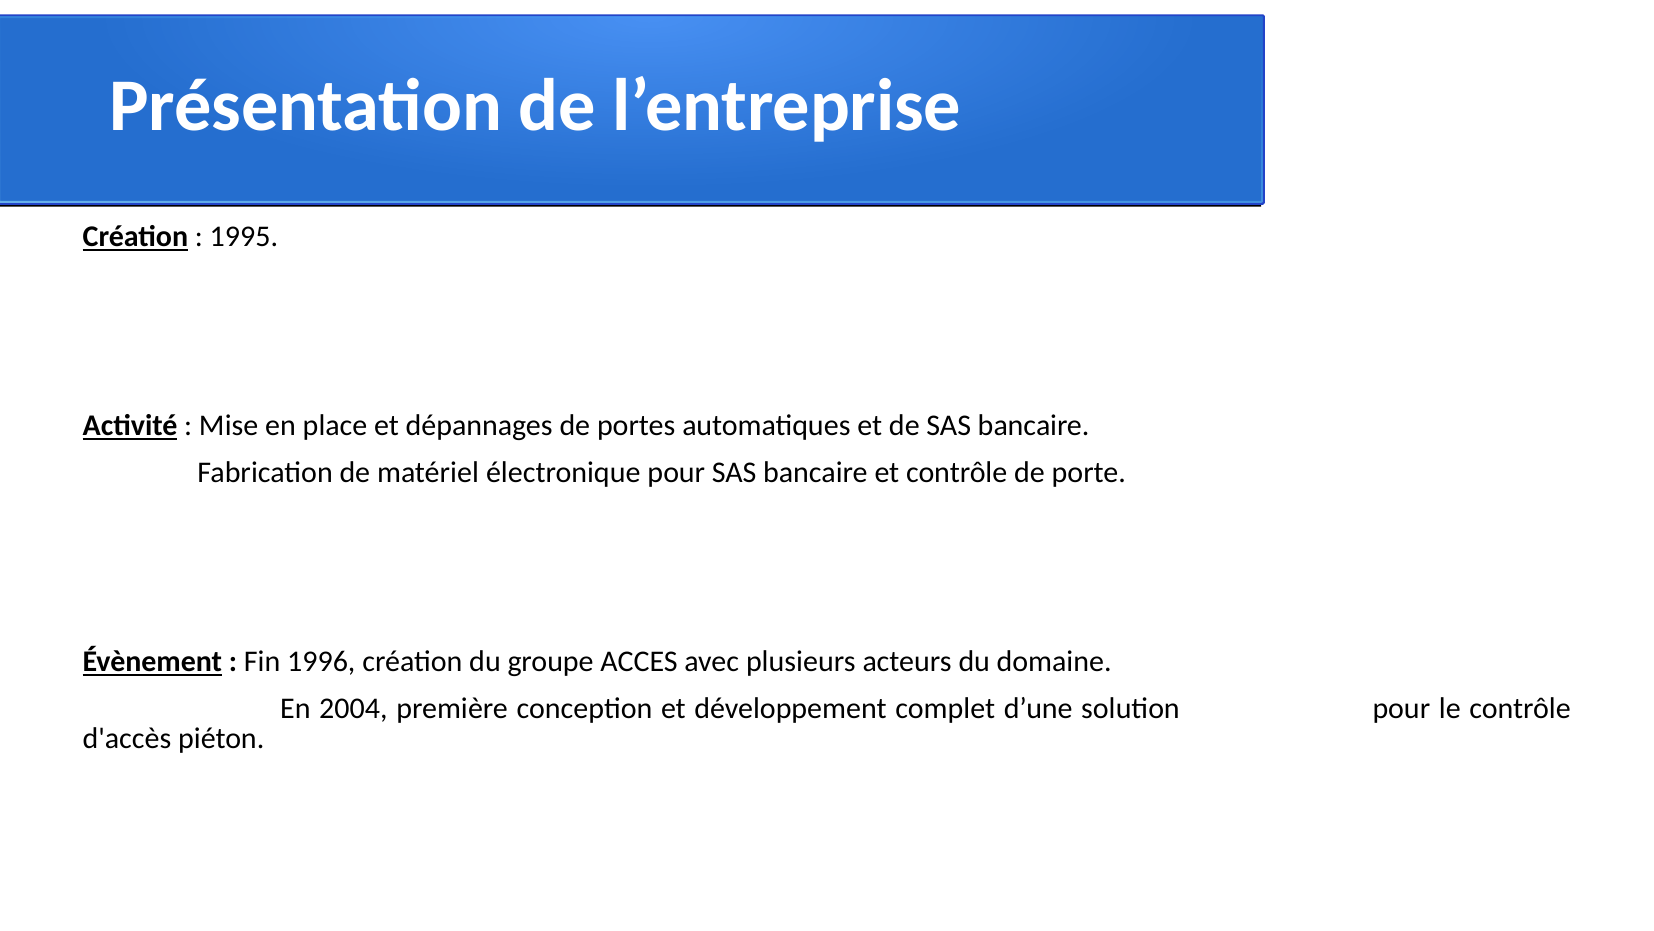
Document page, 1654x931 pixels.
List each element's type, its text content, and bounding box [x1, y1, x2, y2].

list Création : 1995. Activité : Mise en place et dépannages de portes automatiques et de SAS bancaire. Fabrication de matériel électronique pour SAS bancaire et contrôle de porte. Évènement : Fin 1996, création du groupe ACCES avec plusieurs acteurs du domaine. En 2004, première conception et développement complet d’une solution pour le contrôle d'accès piéton. [82, 224, 1571, 764]
title Présentation de l’entreprise [82, 35, 1235, 189]
